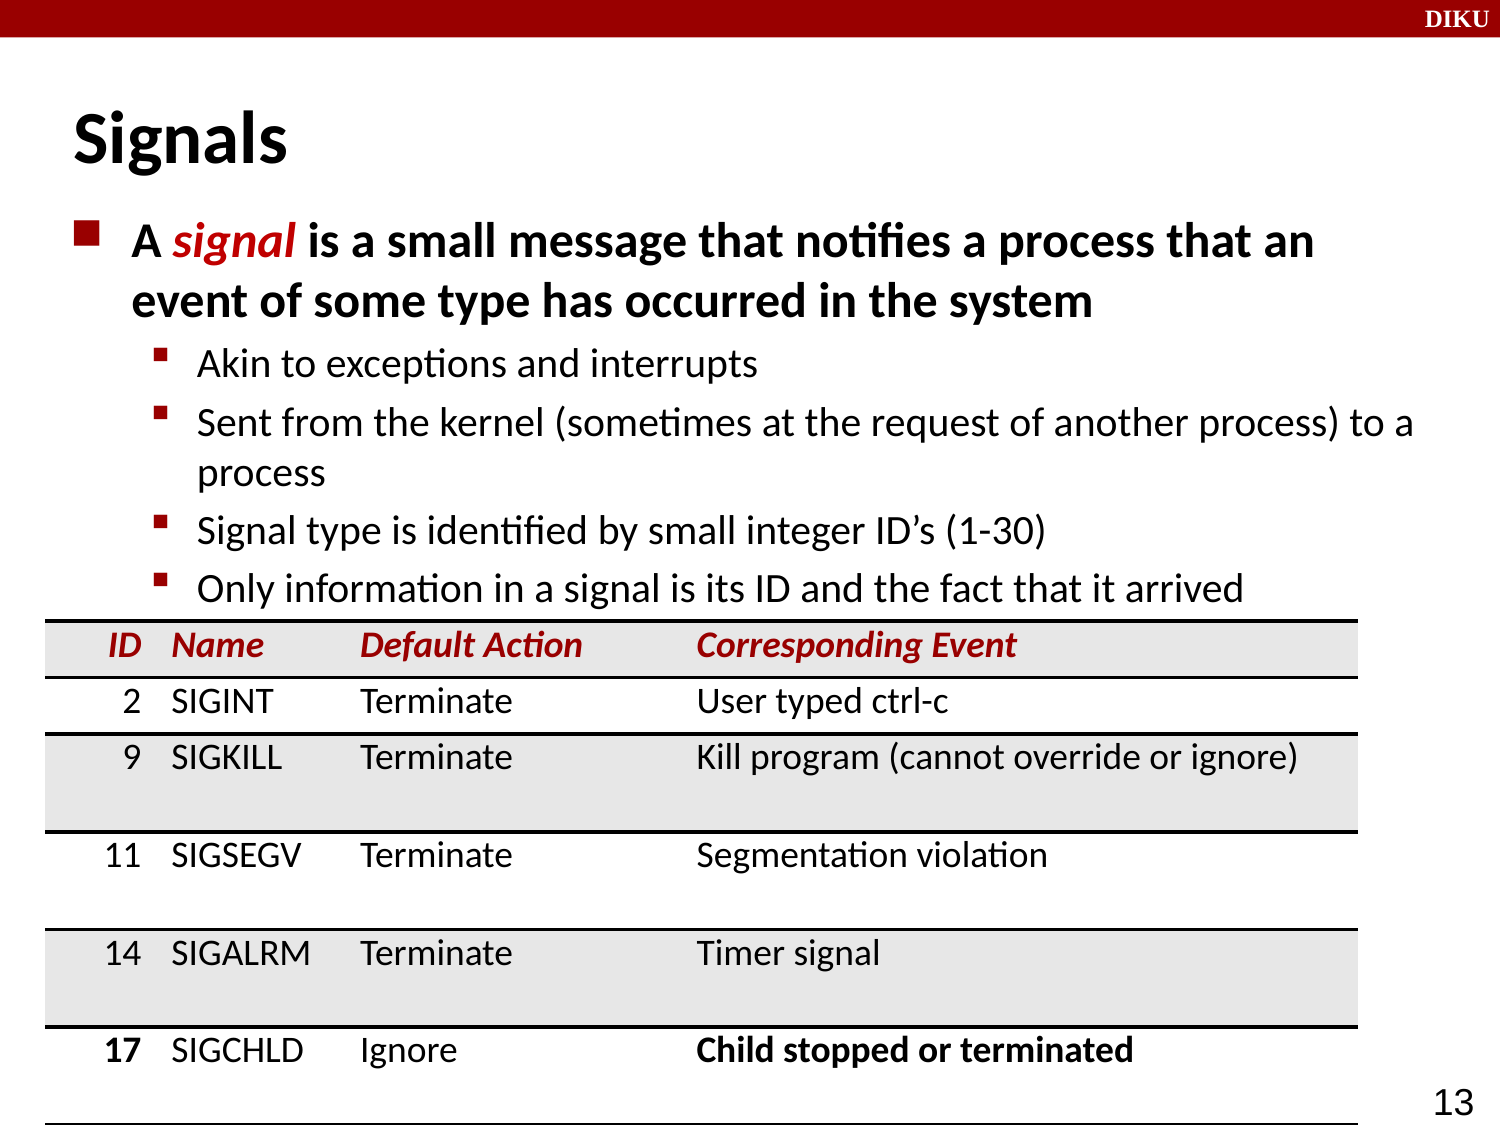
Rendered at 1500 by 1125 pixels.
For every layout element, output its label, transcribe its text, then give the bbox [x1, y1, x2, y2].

table_cell SIGCHLD [157, 1029, 345, 1123]
text_box Signals [58, 71, 1304, 197]
table_cell 14 [45, 931, 157, 1025]
table_cell Timer signal [682, 931, 1358, 1025]
table_cell 2 [45, 679, 157, 732]
table_cell Ignore [345, 1029, 682, 1123]
table_cell Segmentation violation [682, 834, 1358, 928]
table_cell 17 [45, 1029, 157, 1123]
table_cell Child stopped or terminated [682, 1029, 1358, 1123]
table_header Default Action [345, 623, 682, 676]
table_cell Terminate [345, 931, 682, 1025]
table_cell 9 [45, 736, 157, 830]
table_cell User typed ctrl-c [682, 679, 1358, 732]
table_cell Terminate [345, 679, 682, 732]
table_header Name [157, 623, 345, 676]
table_cell Kill program (cannot override or ignore) [682, 736, 1358, 830]
table_cell Terminate [345, 736, 682, 830]
text_box A signal is a small message that notifies a process that an event of some type has occurred in the system Akin to exceptions and interrupts Sent from the kernel (sometimes at the request of another process) to a process Signal type is identified by small integer ID’s (1-30) Only information in a signal is its ID and the fact that it arrived [60, 200, 1438, 650]
table_header ID [45, 623, 157, 676]
table_cell SIGKILL [157, 736, 345, 830]
table_header Corresponding Event [682, 623, 1358, 676]
table_cell SIGINT [157, 679, 345, 732]
table_cell Terminate [345, 834, 682, 928]
table_cell SIGSEGV [157, 834, 345, 928]
table_cell SIGALRM [157, 931, 345, 1025]
table_cell 11 [45, 834, 157, 928]
